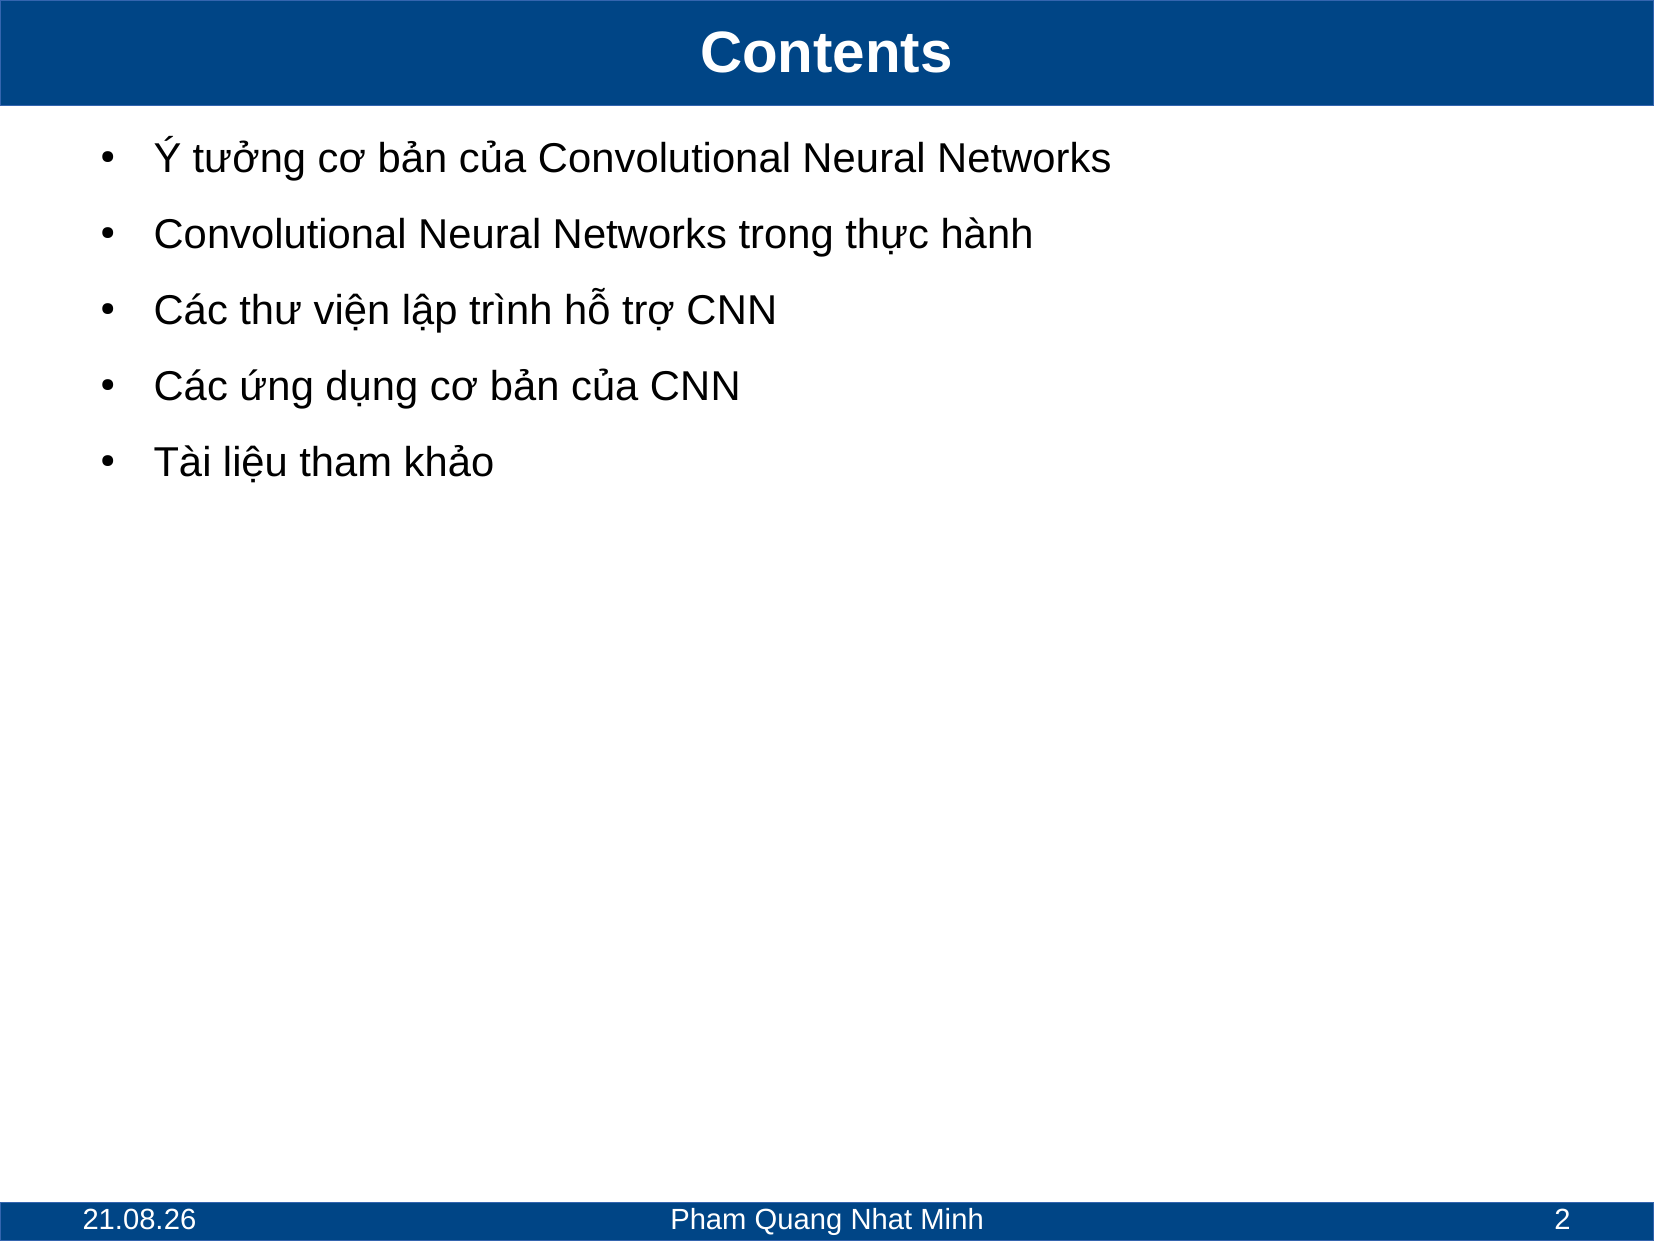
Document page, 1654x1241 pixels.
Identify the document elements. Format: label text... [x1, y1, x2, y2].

title Contents [0, 0, 1654, 106]
list Ý tưởng cơ bản của Convolutional Neural Networks Convolutional Neural Networks trong thực hành Các thư viện lập trình hỗ trợ CNN Các ứng dụng cơ bản của CNN Tài liệu tham khảo [82, 135, 1571, 1171]
